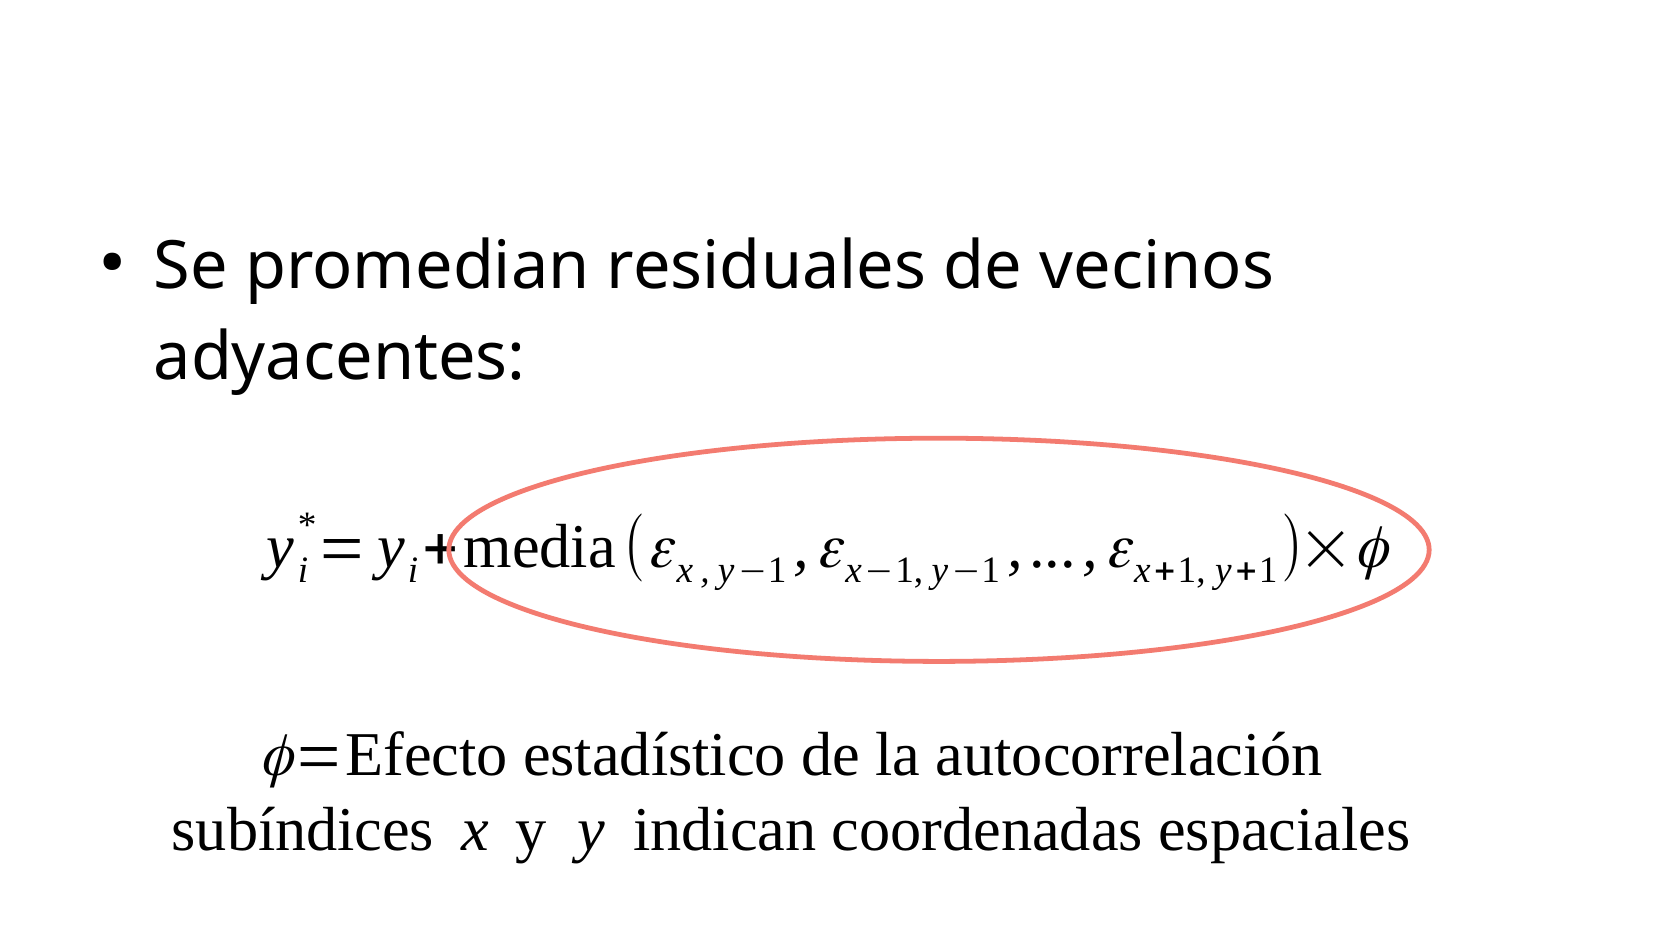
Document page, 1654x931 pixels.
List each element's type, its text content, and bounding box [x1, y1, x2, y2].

list Se promedian residuales de vecinos adyacentes: [82, 217, 1571, 758]
chart [165, 720, 1420, 864]
text_box [448, 438, 1430, 662]
chart [252, 503, 491, 591]
